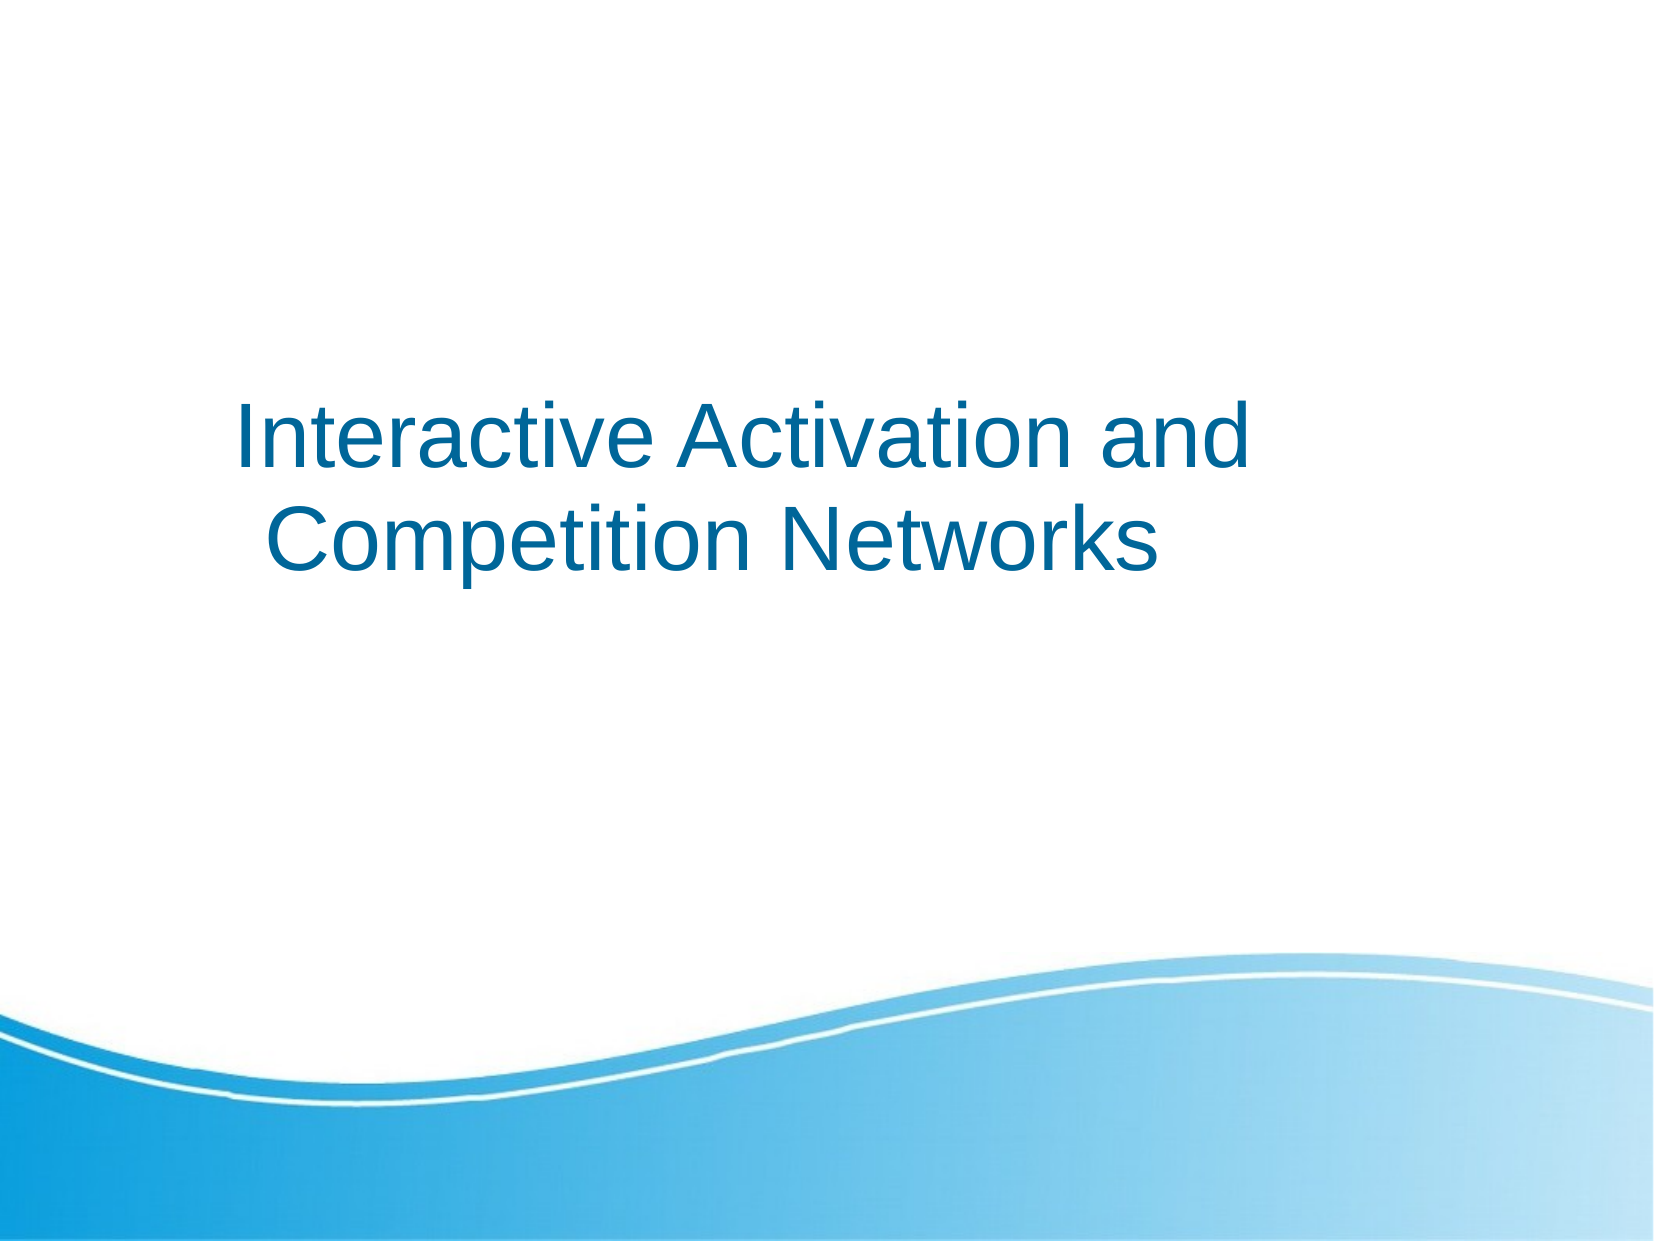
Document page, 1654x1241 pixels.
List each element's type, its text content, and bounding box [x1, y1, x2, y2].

picture [0, 952, 1654, 1241]
title Interactive Activation and Competition Networks [0, 384, 1489, 592]
